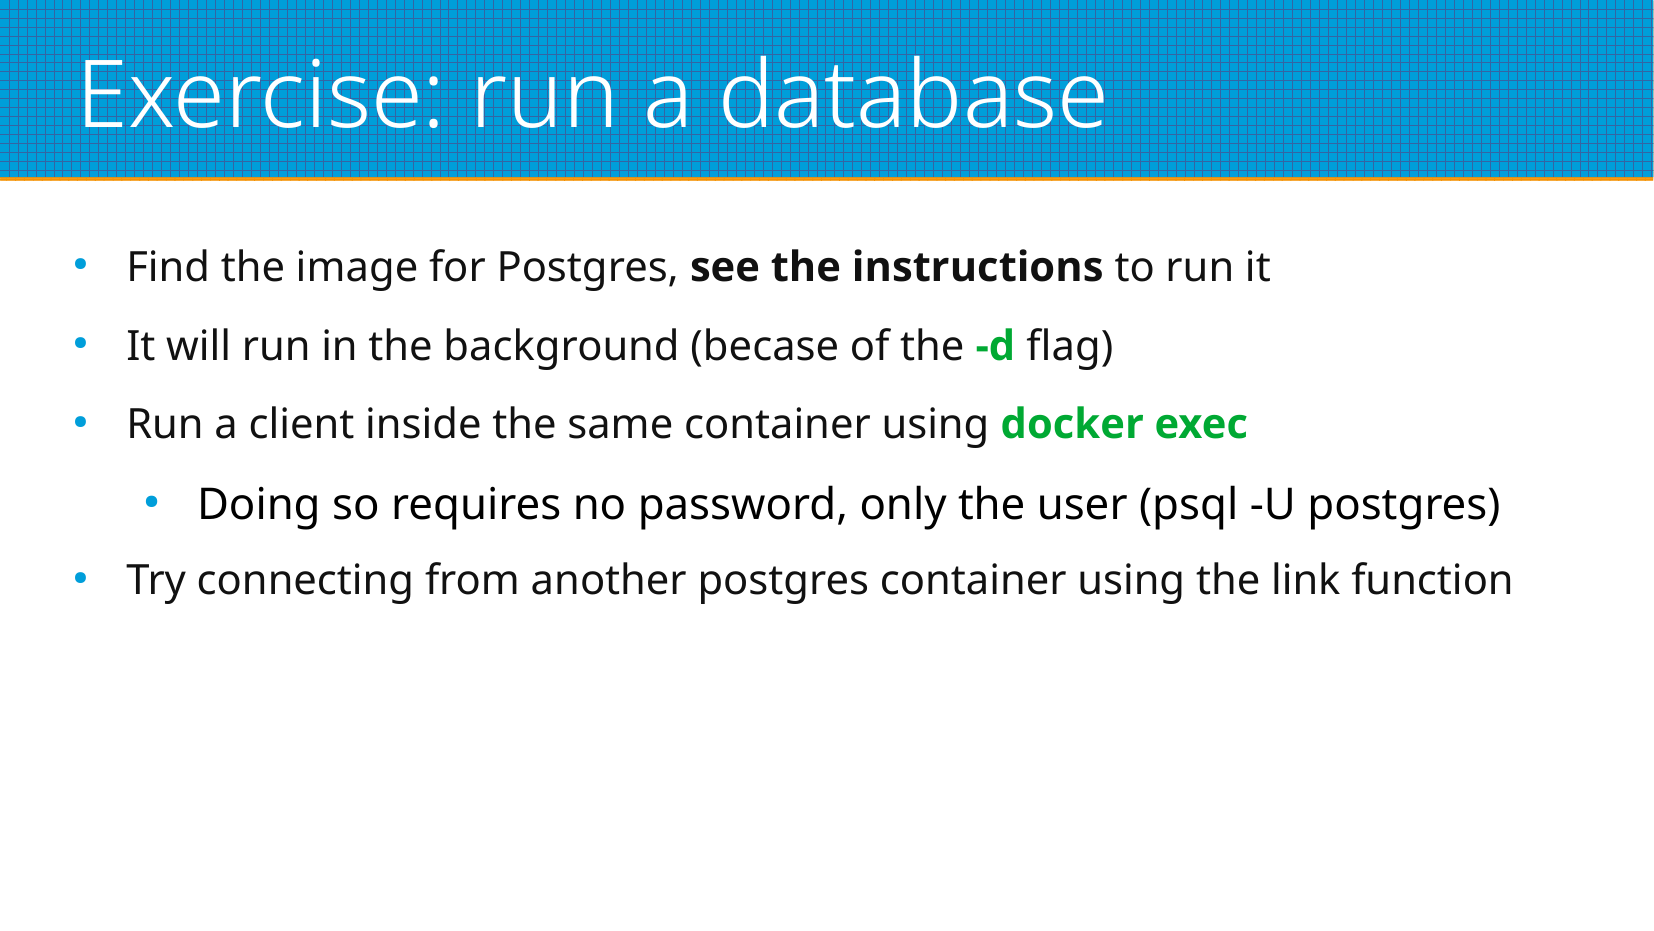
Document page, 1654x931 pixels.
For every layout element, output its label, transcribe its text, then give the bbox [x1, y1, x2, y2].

list Find the image for Postgres, see the instructions to run it It will run in the background (becase of the -d flag) Run a client inside the same container using docker exec Doing so requires no password, only the user (psql -U postgres) Try connecting from another postgres container using the link function [55, 236, 1565, 811]
title Exercise: run a database [76, 0, 1565, 156]
